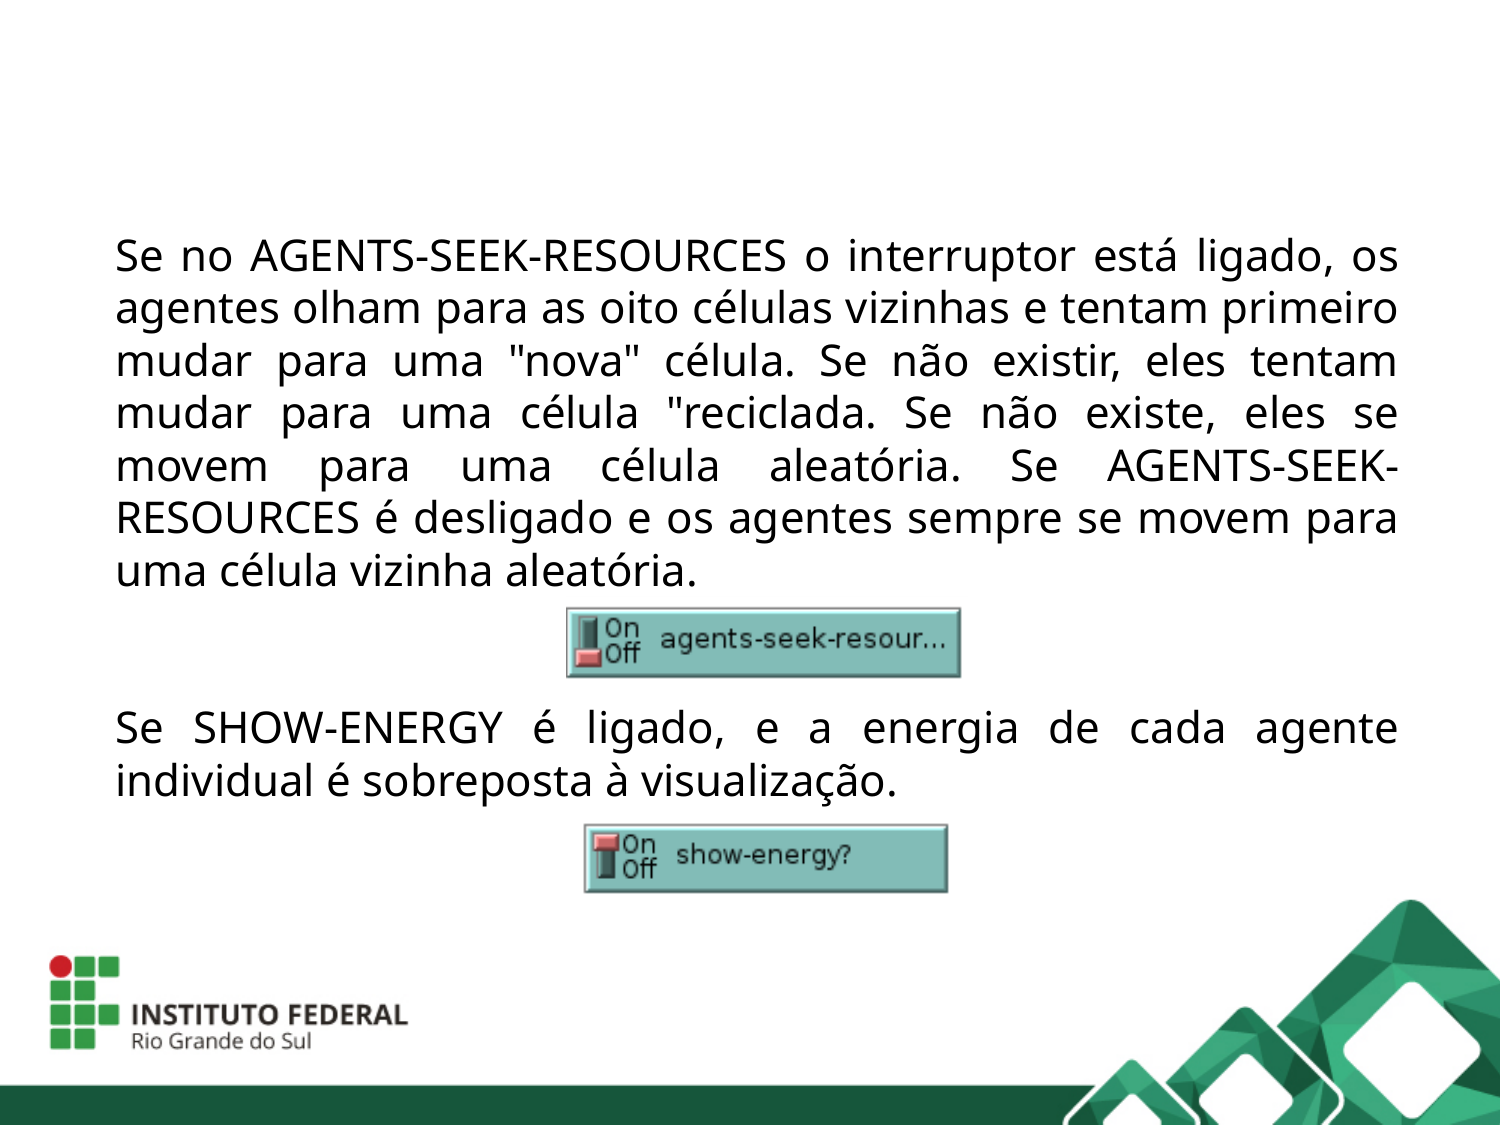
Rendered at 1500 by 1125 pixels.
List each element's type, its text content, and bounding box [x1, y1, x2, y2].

text_box Se no AGENTS-SEEK-RESOURCES o interruptor está ligado, os agentes olham para as oito células vizinhas e tentam primeiro mudar para uma "nova" célula. Se não existir, eles tentam mudar para uma célula "reciclada. Se não existe, eles se movem para uma célula aleatória. Se AGENTS-SEEK-RESOURCES é desligado e os agentes sempre se movem para uma célula vizinha aleatória. Se SHOW-ENERGY é ligado, e a energia de cada agente individual é sobreposta à visualização. [100, 220, 1424, 813]
picture [0, 0, 1500, 1125]
